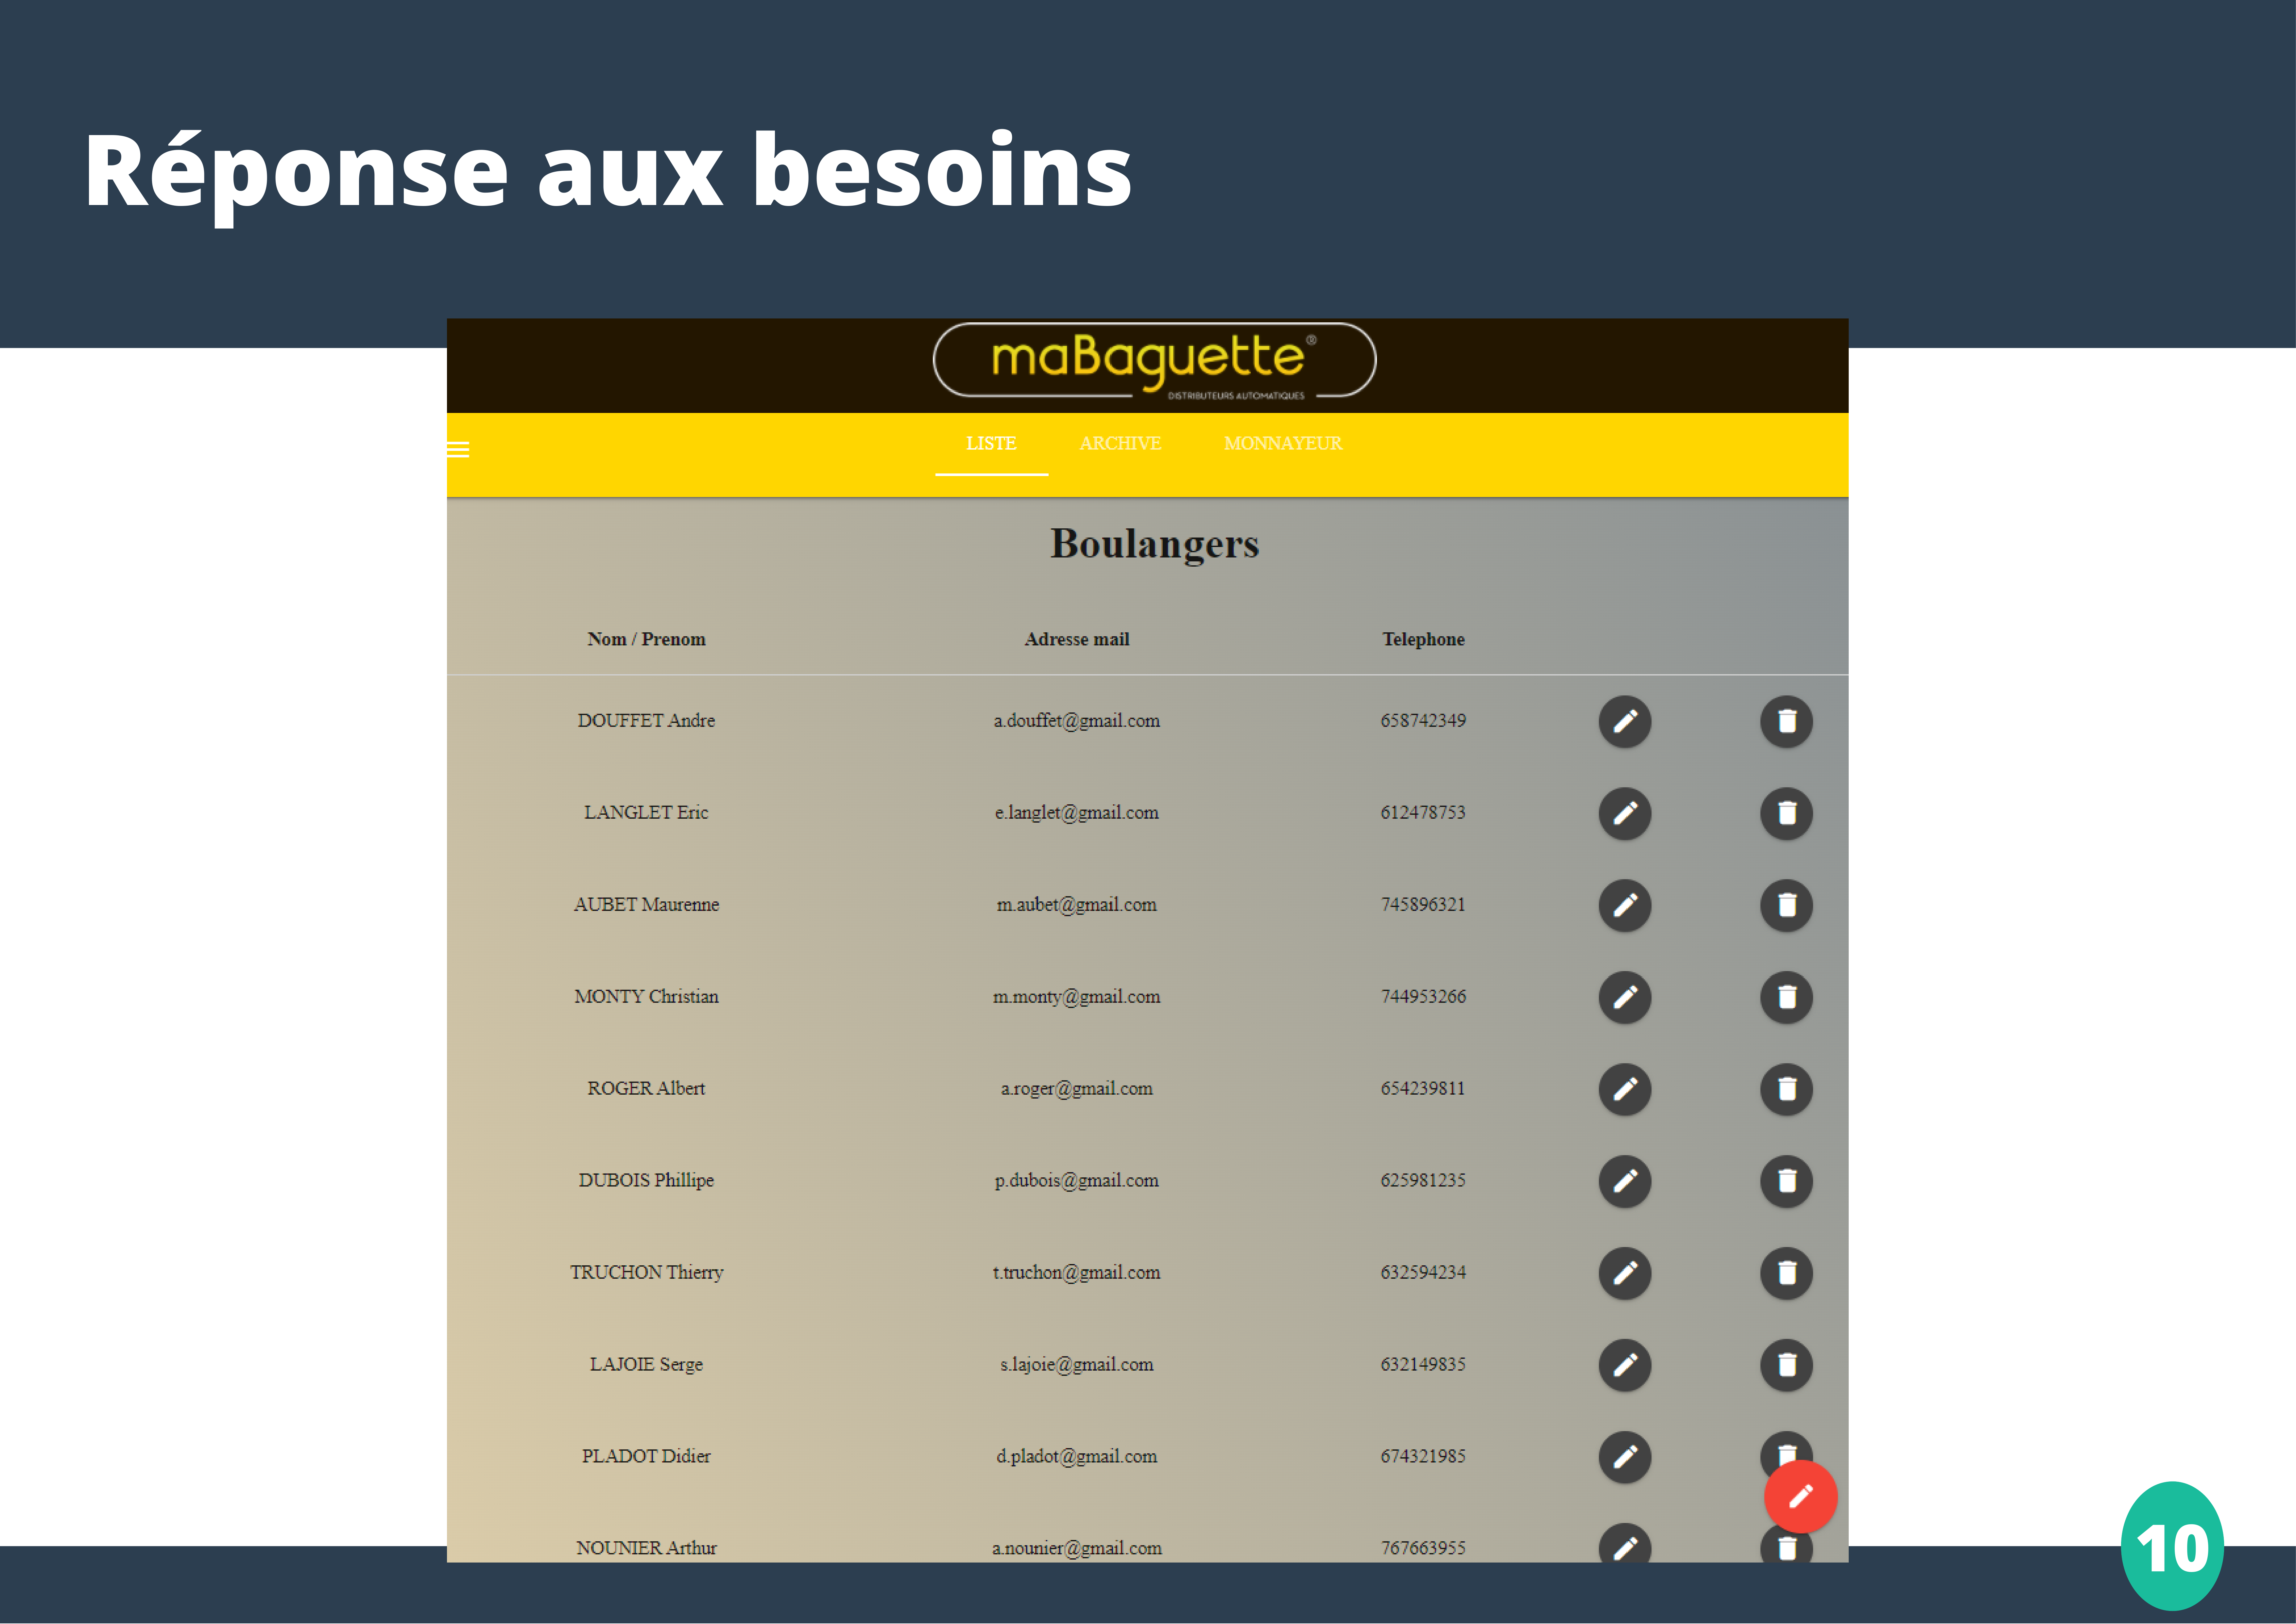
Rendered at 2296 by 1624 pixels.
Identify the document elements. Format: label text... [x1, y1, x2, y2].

title Réponse aux besoins [82, 64, 2214, 270]
picture [447, 318, 1849, 1563]
